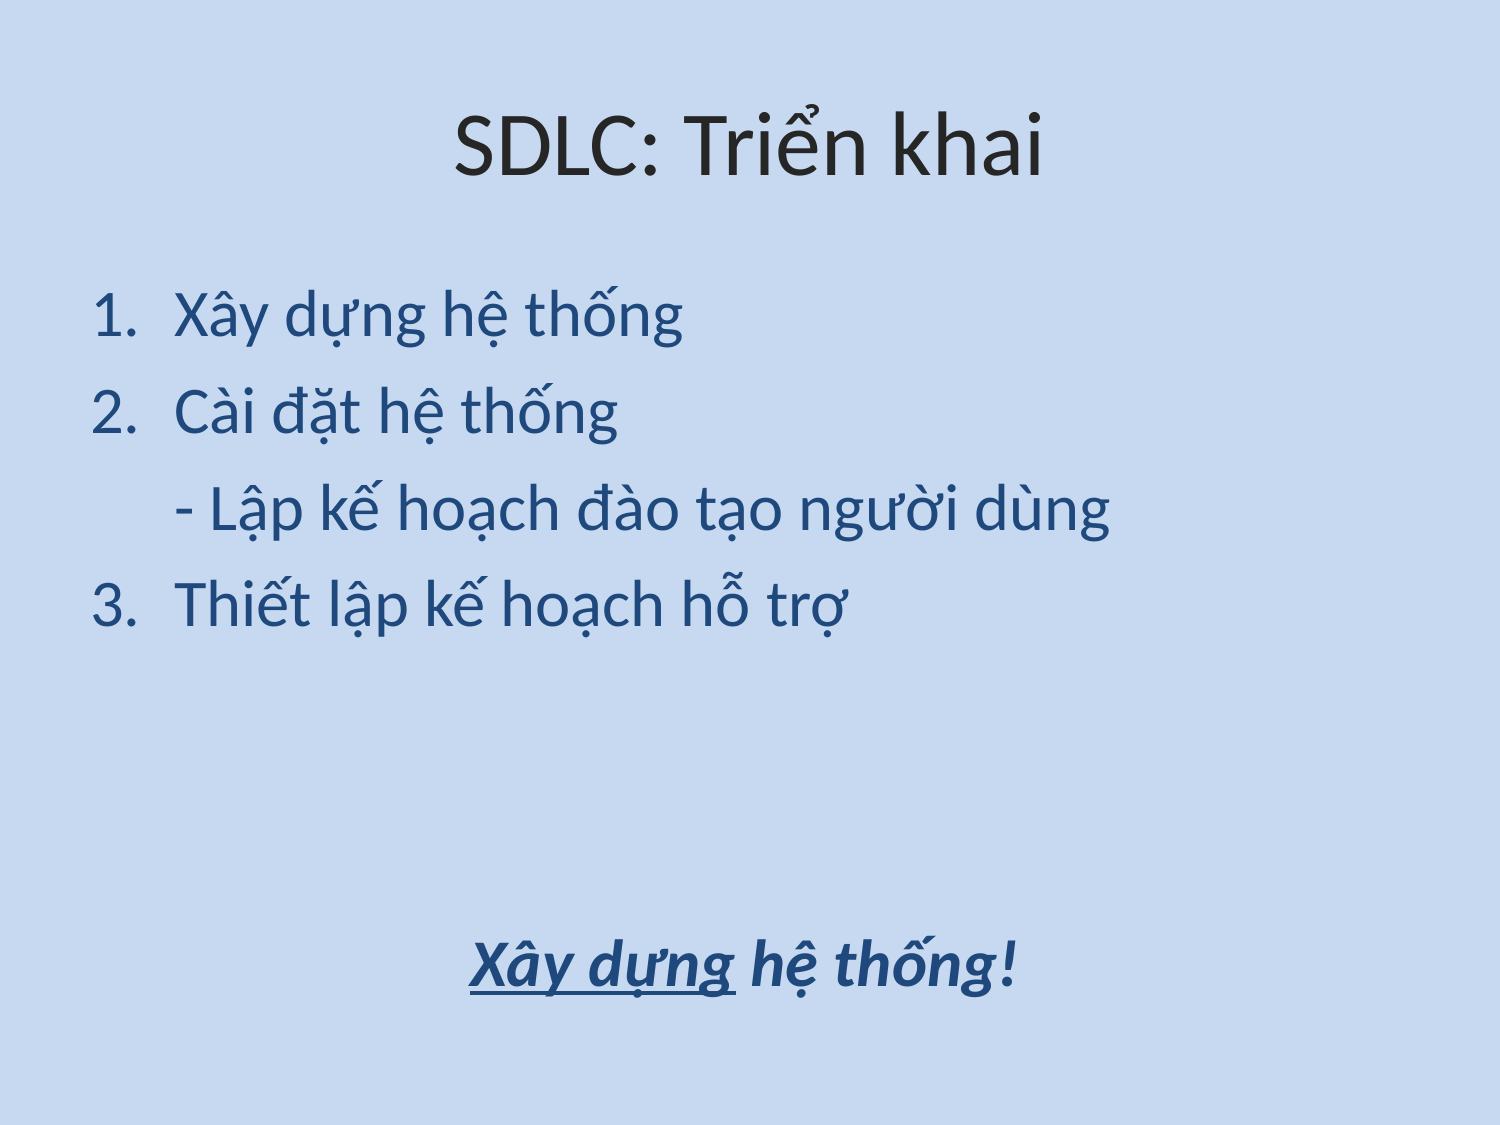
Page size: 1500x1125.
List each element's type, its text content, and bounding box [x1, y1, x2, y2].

list Xây dựng hệ thống Cài đặt hệ thống - Lập kế hoạch đào tạo người dùng Thiết lập kế hoạch hỗ trợ [75, 262, 1426, 1005]
title SDLC: Triển khai [75, 45, 1426, 233]
text_box Xây dựng hệ thống! [455, 912, 1035, 1008]
